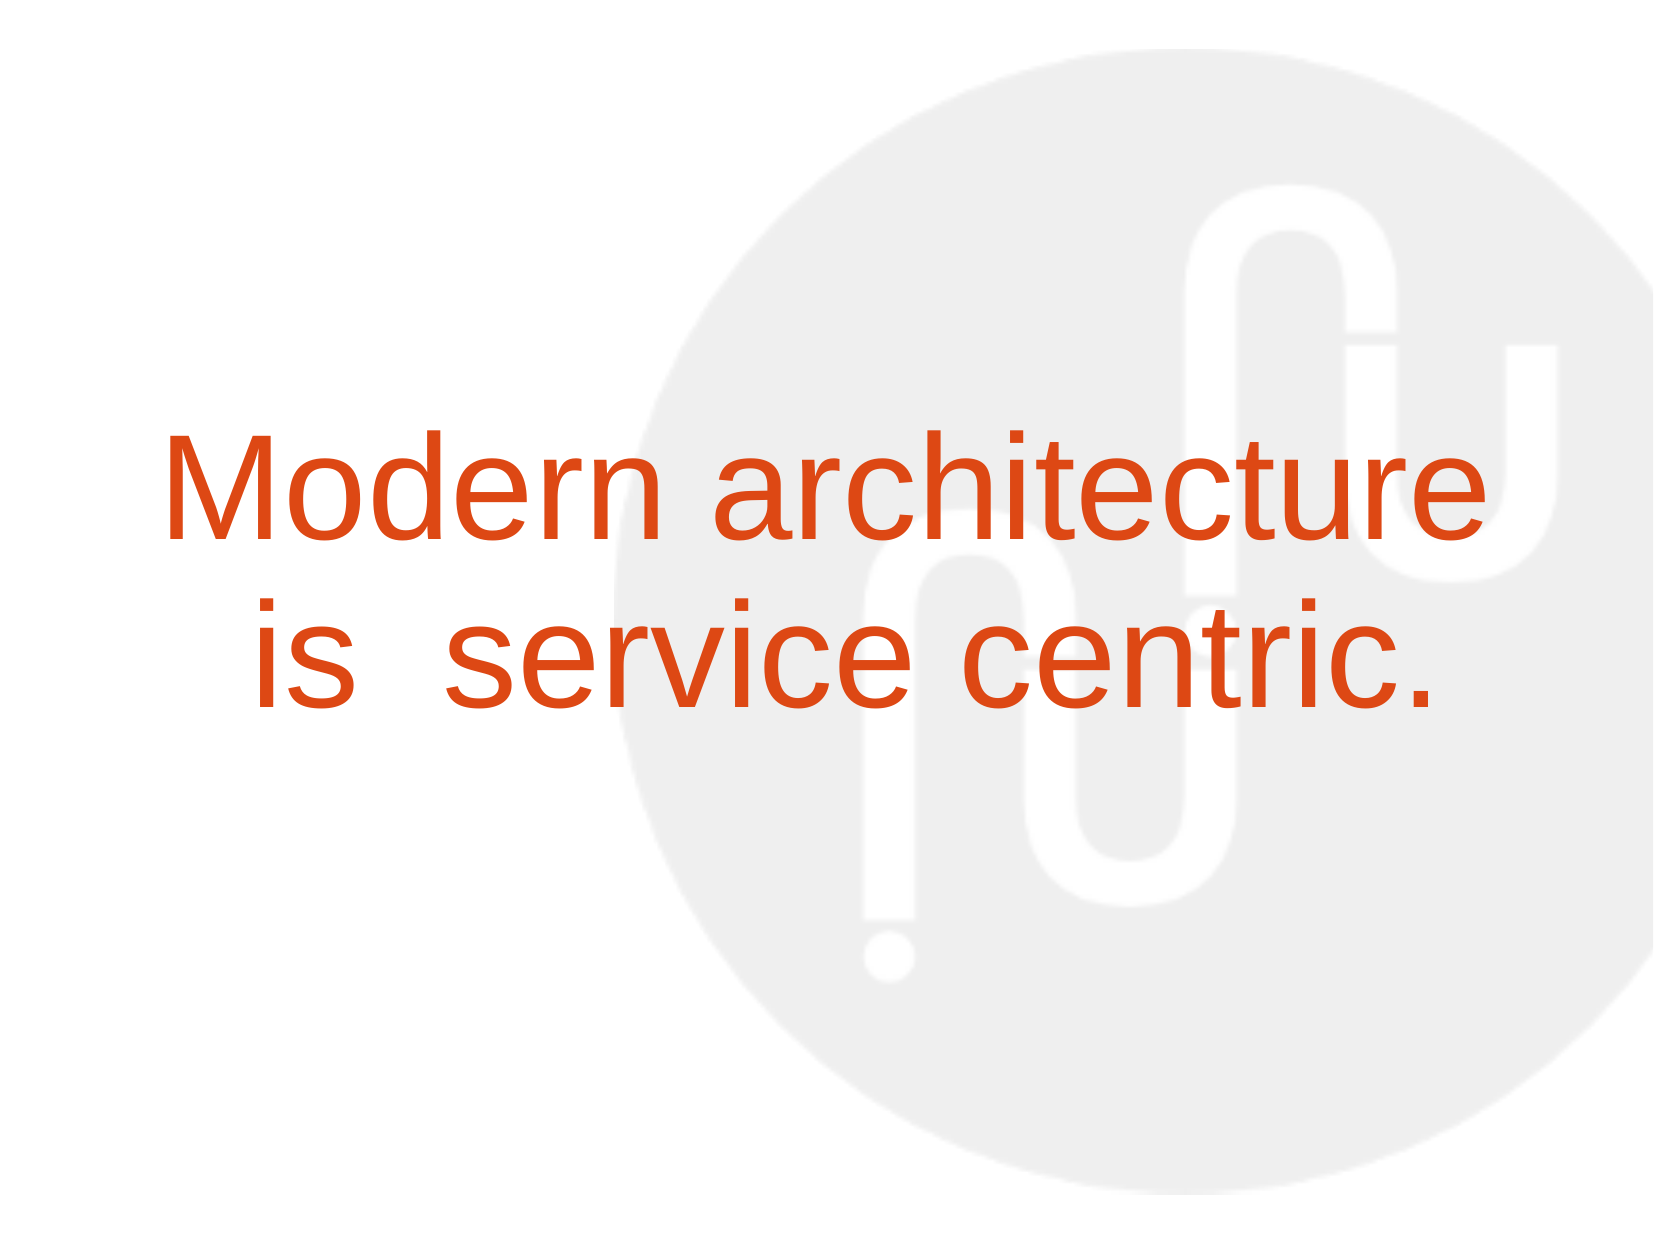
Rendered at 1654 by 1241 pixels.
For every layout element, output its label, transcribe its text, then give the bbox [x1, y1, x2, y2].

subtitle Modern architecture is service centric. [82, 49, 1571, 1010]
picture [614, 49, 1654, 1195]
